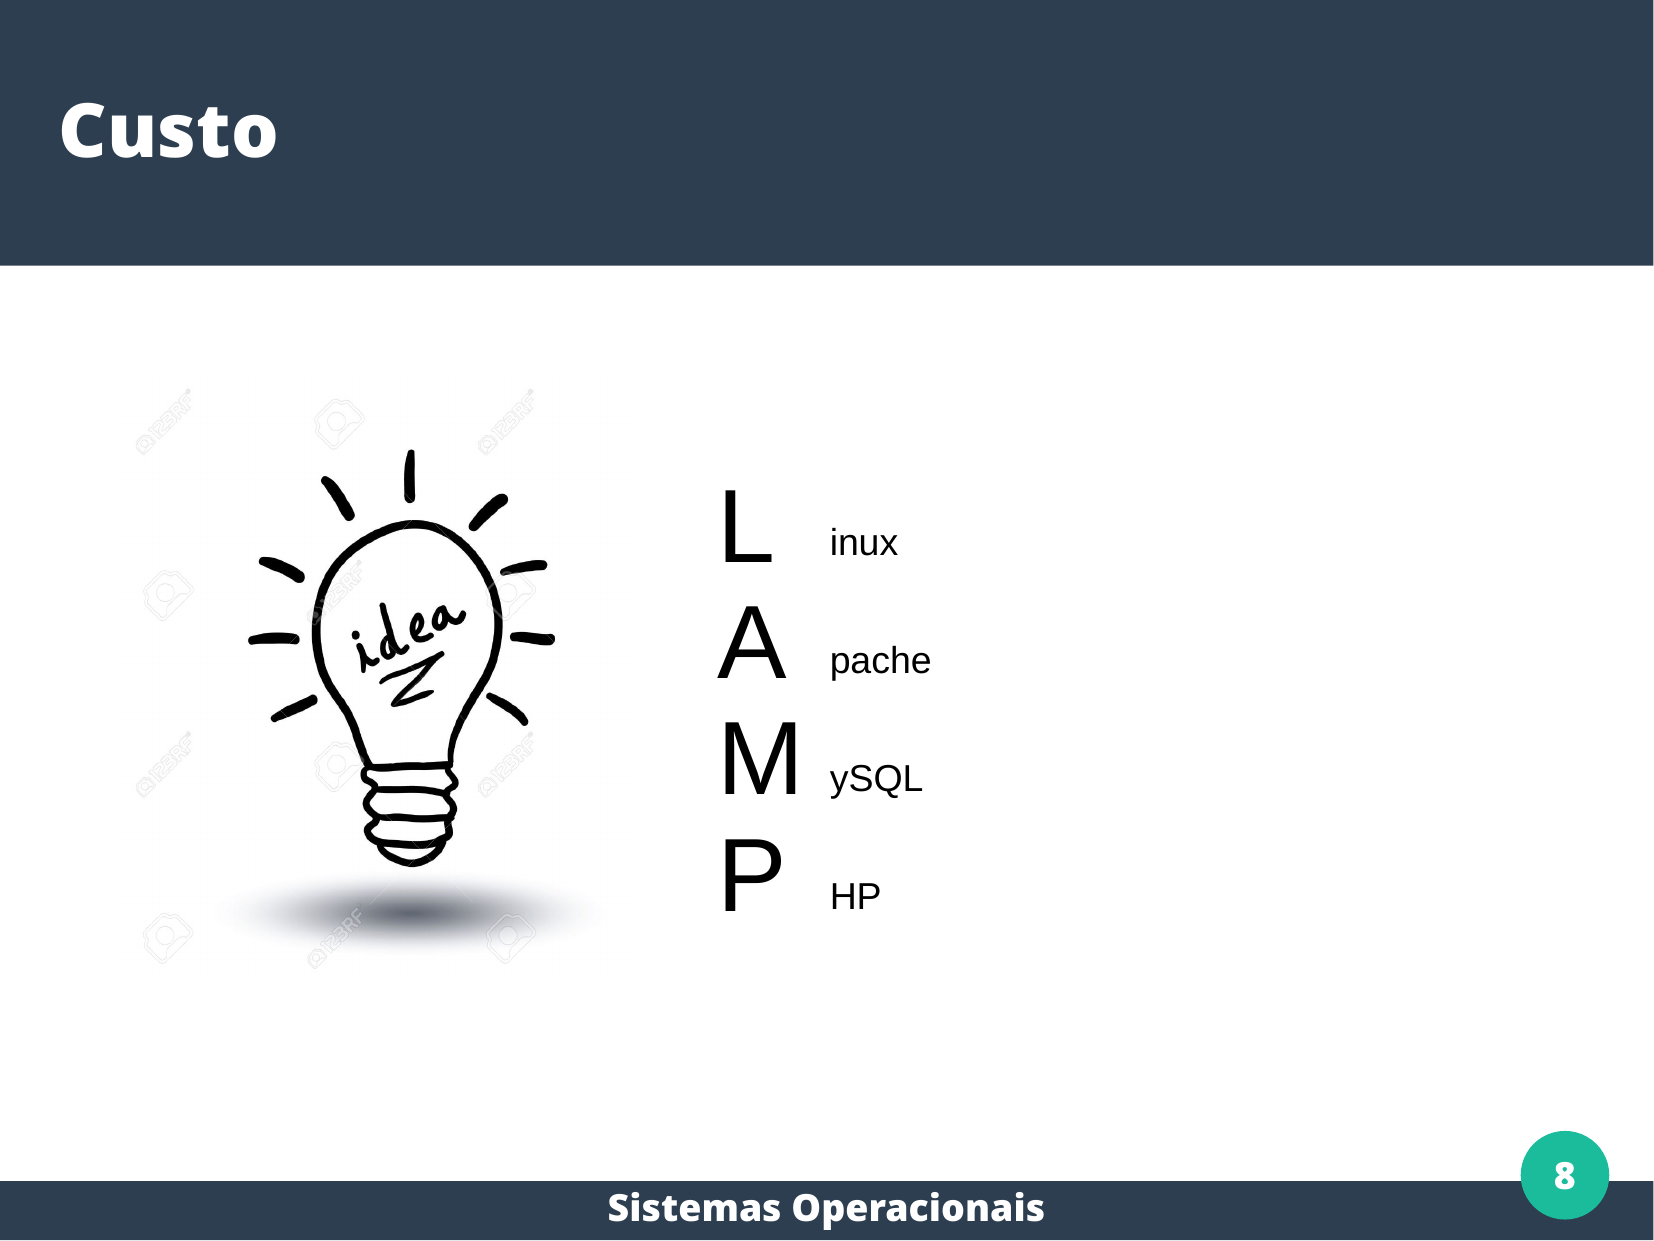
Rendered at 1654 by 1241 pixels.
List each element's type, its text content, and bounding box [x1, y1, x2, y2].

text_box inux [814, 513, 1099, 571]
title Custo [59, 49, 1595, 207]
picture [118, 374, 638, 981]
text_box pache [814, 631, 1099, 689]
text_box ySQL [814, 750, 1099, 807]
text_box HP [814, 868, 1099, 925]
text_box LAMP [702, 460, 815, 942]
